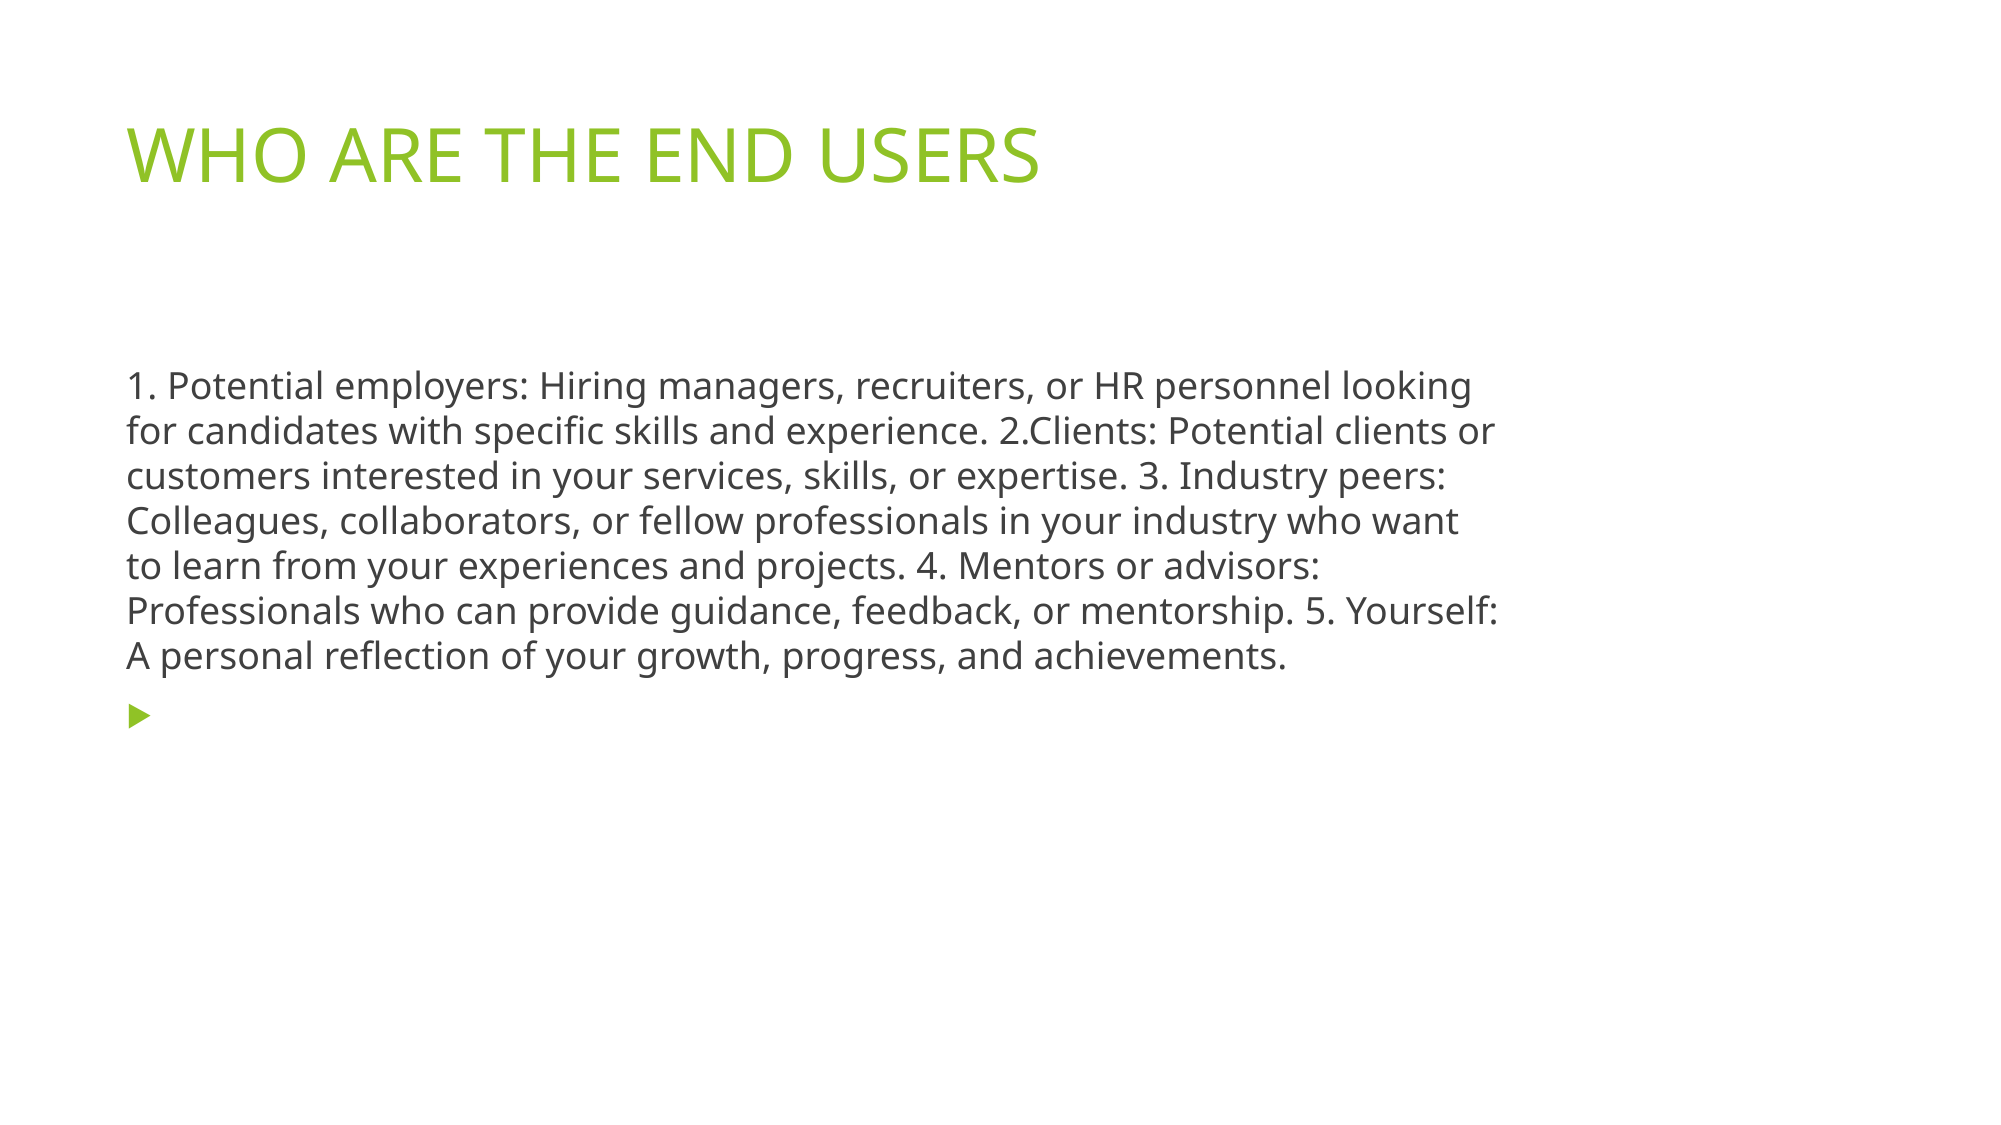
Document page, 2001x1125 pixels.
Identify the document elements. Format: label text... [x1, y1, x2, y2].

list 1. Potential employers: Hiring managers, recruiters, or HR personnel looking for candidates with specific skills and experience. 2.Clients: Potential clients or customers interested in your services, skills, or expertise. 3. Industry peers: Colleagues, collaborators, or fellow professionals in your industry who want to learn from your experiences and projects. 4. Mentors or advisors: Professionals who can provide guidance, feedback, or mentorship. 5. Yourself: A personal reflection of your growth, progress, and achievements. [111, 354, 1522, 992]
title WHO ARE THE END USERS [111, 99, 1522, 317]
